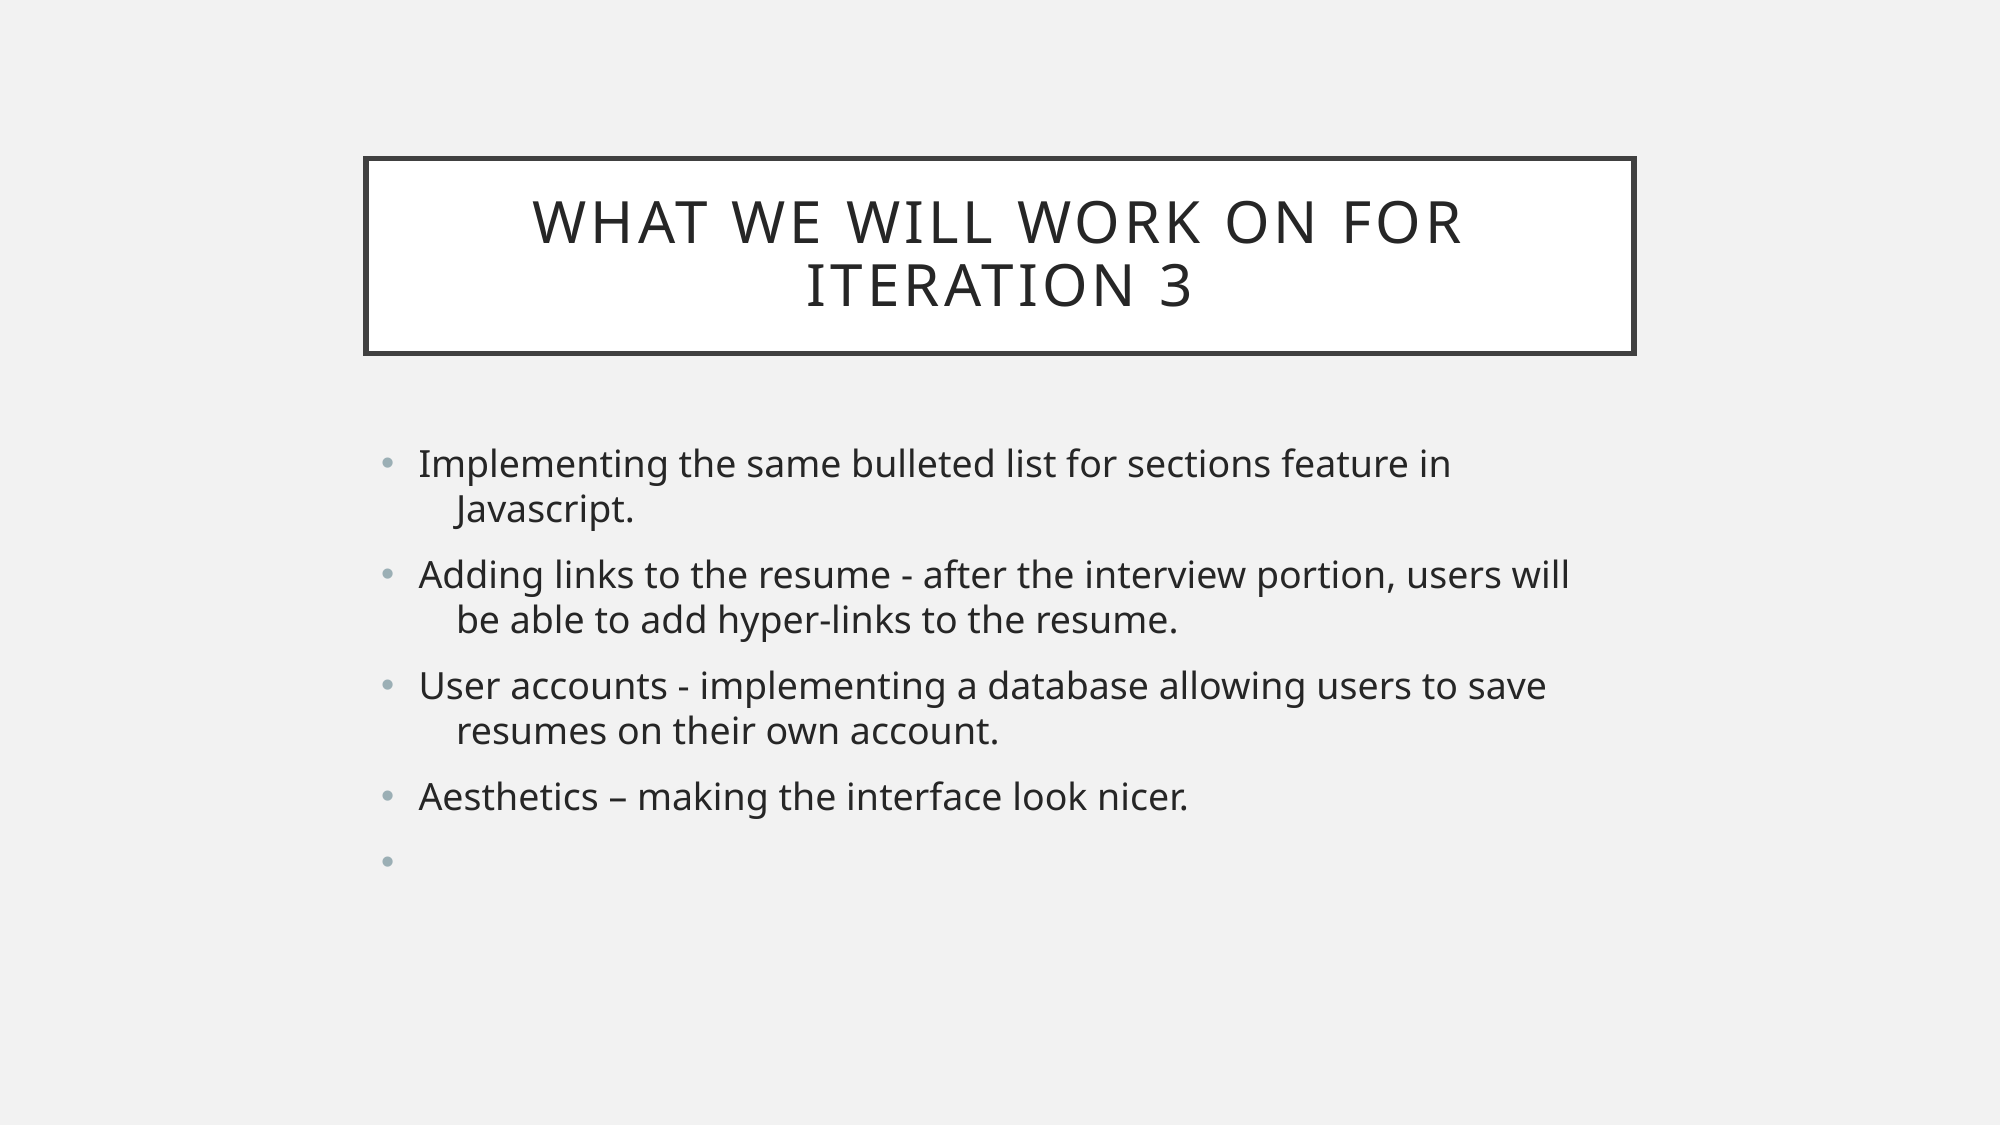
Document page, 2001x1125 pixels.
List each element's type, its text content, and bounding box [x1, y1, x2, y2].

list Implementing the same bulleted list for sections feature in Javascript. Adding links to the resume - after the interview portion, users will be able to add hyper-links to the resume. User accounts - implementing a database allowing users to save resumes on their own account. Aesthetics – making the interface look nicer. [366, 432, 1634, 942]
title What we will work on for Iteration 3 [366, 158, 1634, 354]
